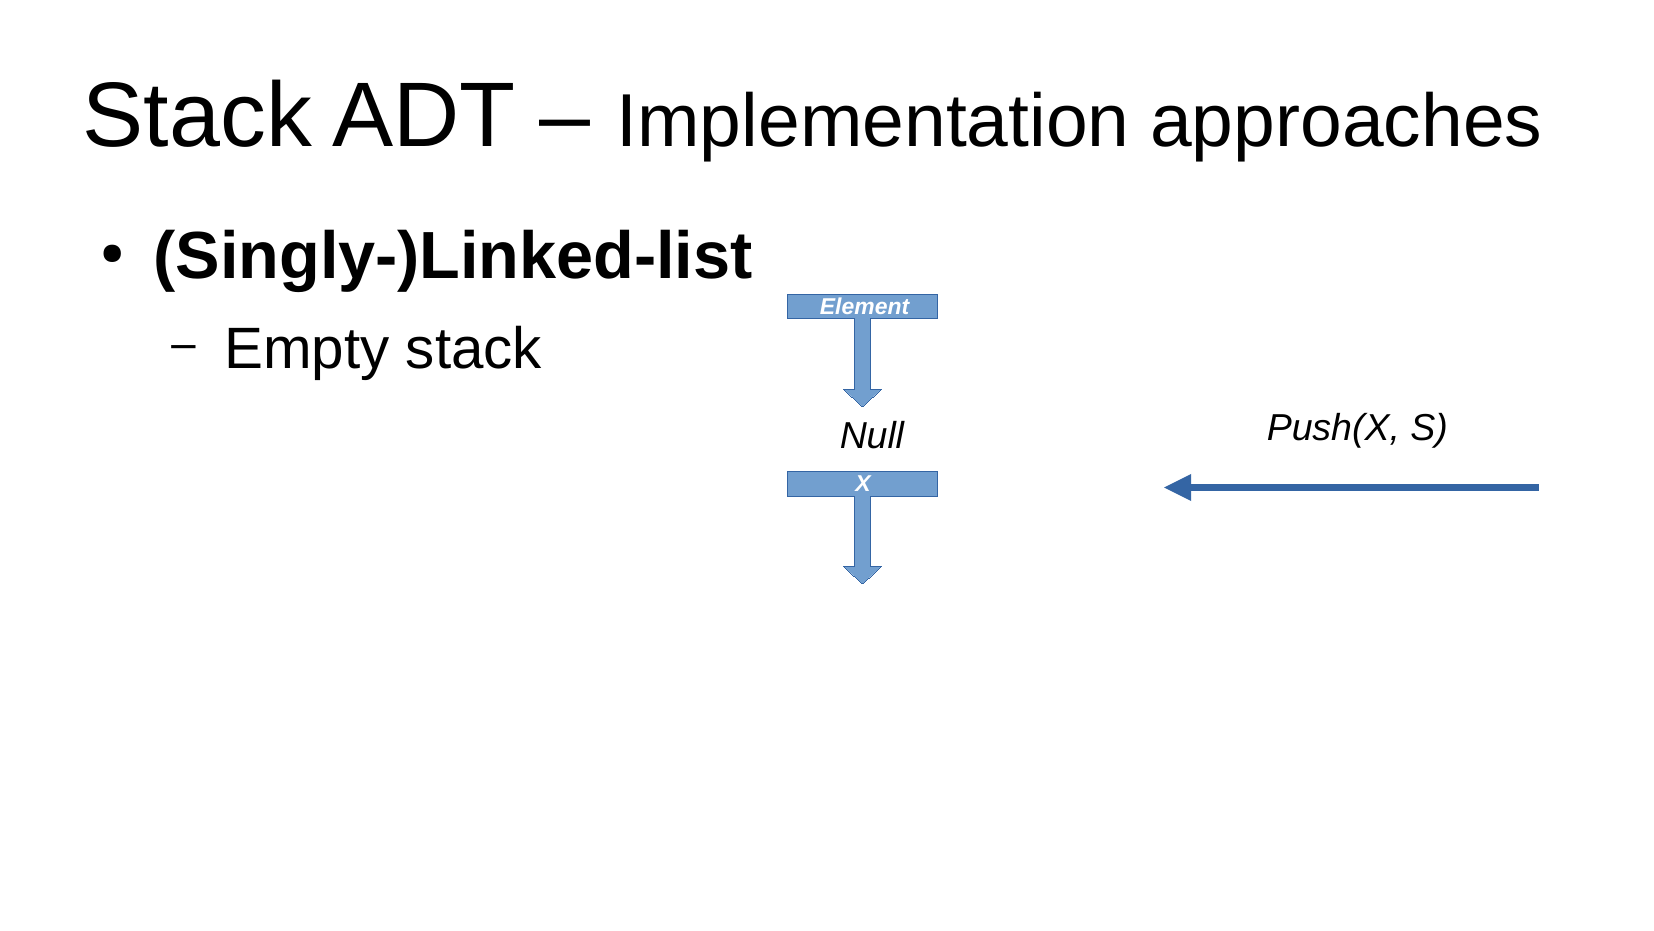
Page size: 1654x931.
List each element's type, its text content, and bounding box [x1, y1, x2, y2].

list (Singly-)Linked-list Empty stack [82, 217, 1571, 758]
text_box [843, 504, 882, 584]
text_box [843, 327, 882, 407]
text_box Push(X, S) [1252, 398, 1463, 456]
text_box [787, 471, 840, 497]
text_box Null [825, 407, 920, 465]
text_box Element [805, 286, 956, 327]
text_box X [840, 463, 991, 504]
title Stack ADT – Implementation approaches [82, 37, 1571, 193]
text_box [787, 294, 805, 319]
